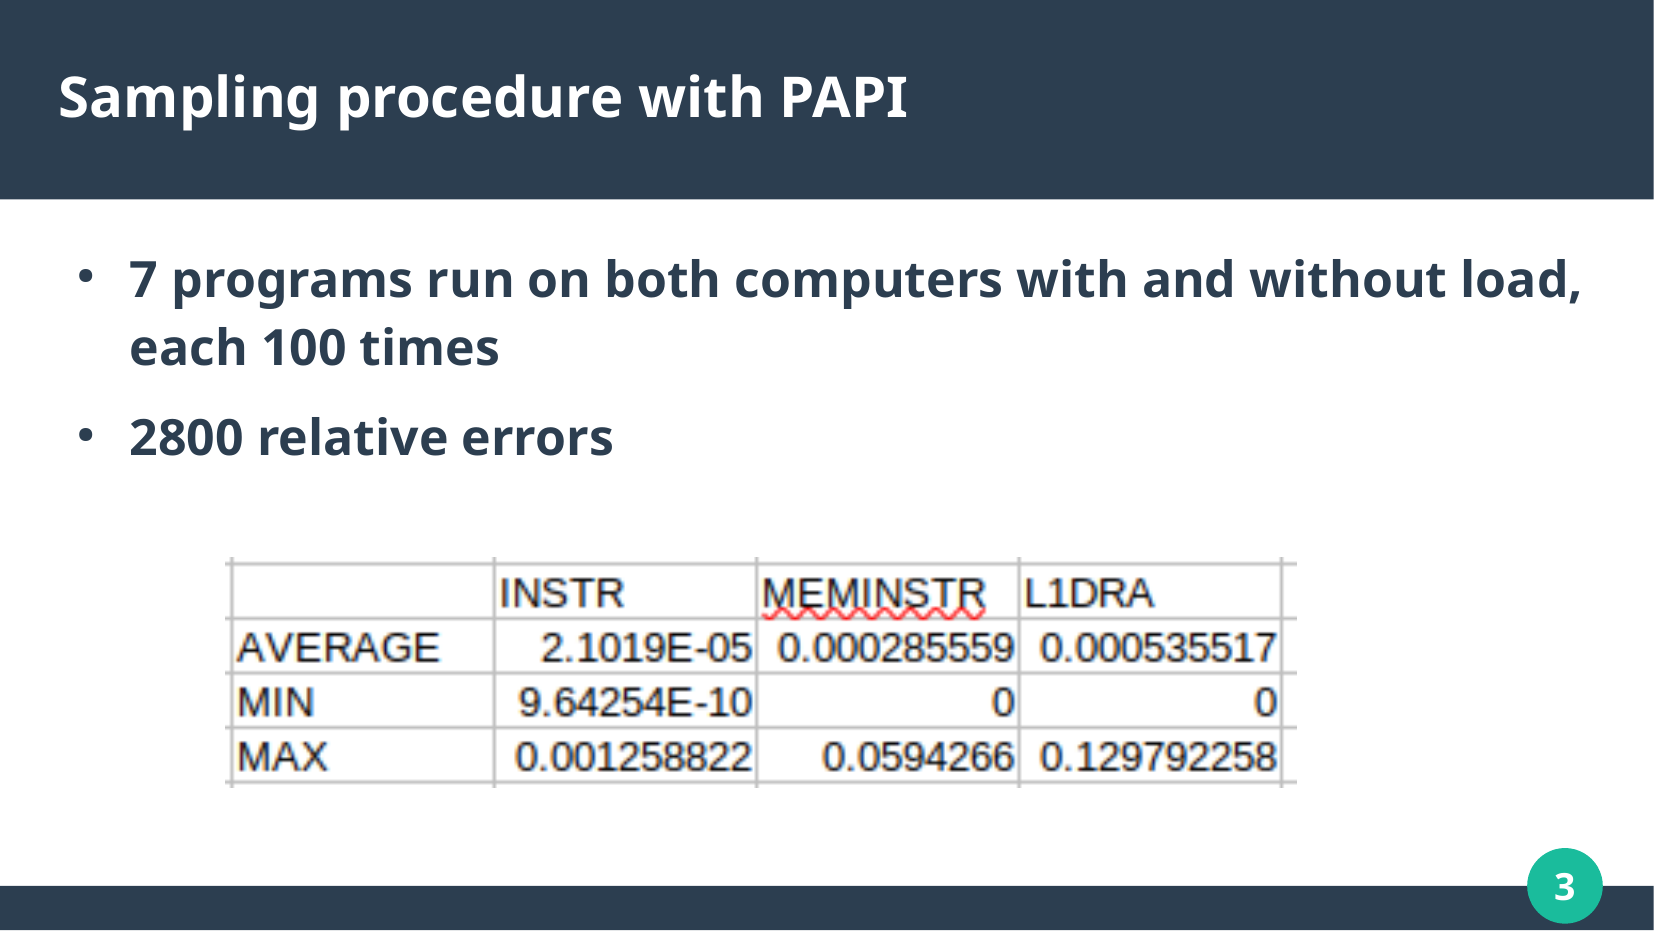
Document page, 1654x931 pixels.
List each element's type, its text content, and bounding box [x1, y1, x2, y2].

list 7 programs run on both computers with and without load, each 100 times 2800 relative errors [59, 243, 1595, 864]
title Sampling procedure with PAPI [59, 37, 1595, 155]
picture [225, 557, 1297, 788]
